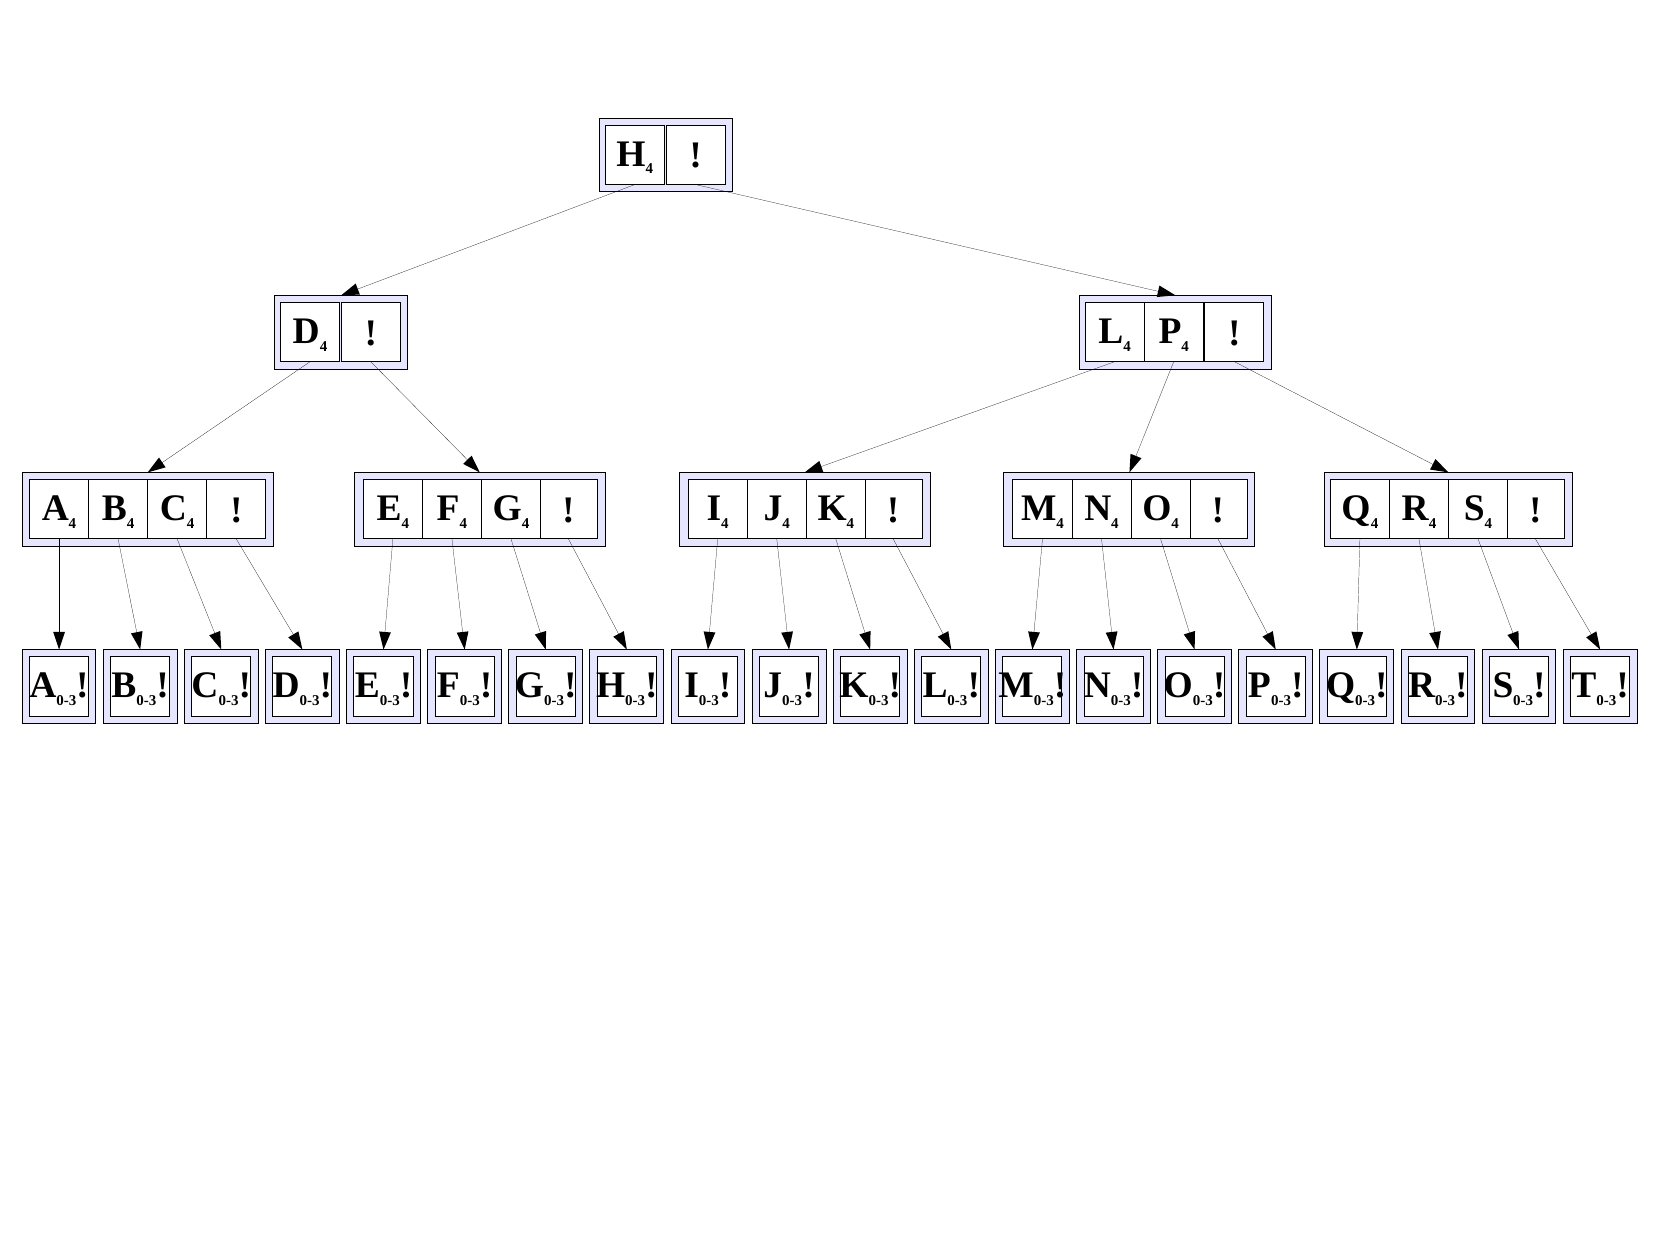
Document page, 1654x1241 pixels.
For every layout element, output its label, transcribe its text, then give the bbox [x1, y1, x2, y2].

text_box [914, 649, 989, 724]
text_box [718, 539, 777, 547]
text_box [427, 649, 502, 724]
text_box [1360, 539, 1420, 547]
text_box Q0-3! [1327, 656, 1387, 717]
text_box [60, 539, 119, 547]
text_box K4 [806, 479, 866, 539]
text_box C4 [147, 479, 206, 539]
text_box ! [666, 125, 726, 185]
text_box L4 [1085, 302, 1144, 362]
text_box J4 [747, 479, 806, 539]
text_box H0-3! [597, 656, 657, 717]
text_box R4 [1389, 479, 1448, 539]
text_box F4 [422, 479, 481, 539]
text_box [22, 472, 274, 547]
text_box L0-3! [921, 656, 981, 717]
text_box [184, 649, 259, 724]
text_box [599, 118, 733, 192]
text_box S0-3! [1489, 656, 1549, 717]
text_box [777, 539, 837, 547]
text_box B4 [88, 479, 147, 539]
text_box [508, 649, 583, 724]
text_box M0-3! [1002, 656, 1062, 717]
text_box D4 [280, 302, 340, 362]
text_box E4 [363, 479, 422, 539]
text_box ! [1204, 302, 1264, 362]
text_box ! [1508, 479, 1565, 539]
text_box [833, 649, 908, 724]
text_box ! [206, 479, 266, 539]
text_box [1171, 362, 1248, 370]
text_box [1479, 539, 1539, 547]
text_box [1003, 472, 1255, 547]
text_box [1563, 649, 1638, 724]
text_box P0-3! [1246, 656, 1306, 717]
text_box [178, 539, 240, 547]
text_box [837, 539, 896, 547]
text_box [354, 472, 606, 547]
text_box O0-3! [1171, 674, 1184, 696]
text_box E0-3! [353, 656, 414, 717]
text_box P4 [1144, 302, 1204, 362]
text_box [393, 539, 452, 547]
text_box [1079, 295, 1272, 370]
text_box I4 [688, 479, 747, 539]
text_box [995, 649, 1070, 724]
text_box I0-3! [678, 656, 738, 717]
text_box G0-3! [516, 656, 576, 717]
text_box [1482, 649, 1556, 724]
text_box N4 [1072, 479, 1131, 539]
text_box [1102, 539, 1162, 547]
text_box ! [341, 302, 401, 362]
text_box [671, 649, 745, 724]
text_box [752, 649, 827, 724]
text_box A0-3! [29, 656, 89, 717]
text_box [679, 472, 931, 547]
text_box [1076, 649, 1151, 724]
text_box K0-3! [840, 656, 900, 717]
text_box [22, 649, 96, 724]
text_box B0-3! [110, 656, 170, 717]
text_box J0-3! [759, 656, 819, 717]
text_box [1157, 649, 1232, 724]
text_box C0-3! [191, 656, 251, 717]
text_box ! [541, 479, 598, 539]
text_box S4 [1448, 479, 1508, 539]
text_box H4 [605, 125, 665, 185]
text_box R0-3! [1408, 656, 1468, 717]
text_box [274, 295, 408, 370]
text_box A4 [29, 479, 88, 539]
text_box [346, 649, 421, 724]
text_box [1042, 539, 1102, 547]
text_box Q4 [1330, 479, 1389, 539]
text_box D0-3! [272, 656, 332, 717]
text_box ! [866, 479, 923, 539]
text_box [1401, 649, 1475, 724]
text_box G4 [481, 479, 541, 539]
text_box [1319, 649, 1394, 724]
text_box O4 [1131, 479, 1191, 539]
text_box [1324, 472, 1573, 547]
text_box [119, 539, 179, 547]
text_box [1420, 539, 1480, 547]
text_box [103, 649, 178, 724]
text_box T0-3! [1570, 656, 1630, 717]
text_box [453, 539, 513, 547]
text_box ! [1191, 479, 1248, 539]
text_box [1162, 539, 1221, 547]
text_box O0-3! [1165, 656, 1225, 717]
text_box [265, 649, 340, 724]
text_box [1238, 649, 1313, 724]
text_box [512, 539, 572, 547]
text_box F0-3! [435, 656, 495, 717]
text_box M4 [1012, 479, 1072, 539]
text_box [589, 649, 664, 724]
text_box [1095, 362, 1173, 370]
text_box N0-3! [1084, 656, 1144, 717]
